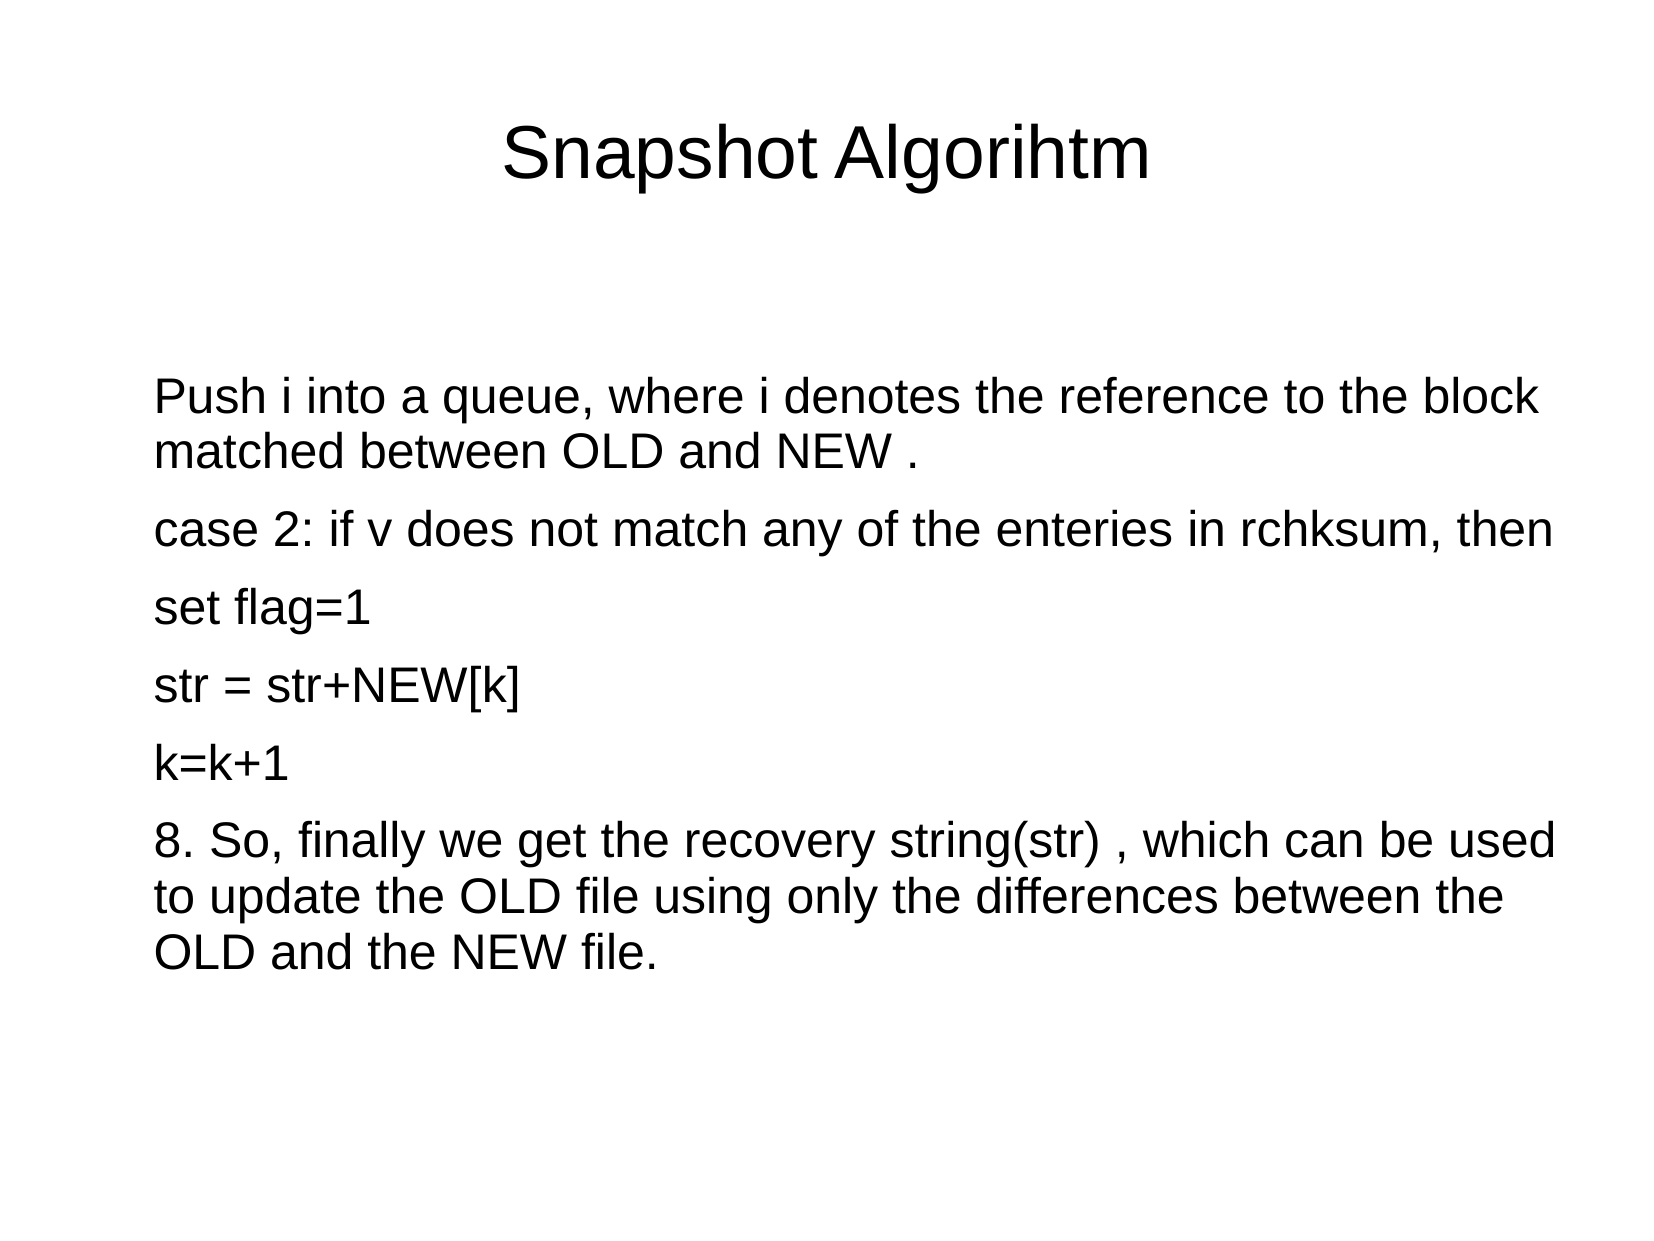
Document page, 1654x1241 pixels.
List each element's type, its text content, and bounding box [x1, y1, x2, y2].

list Push i into a queue, where i denotes the reference to the block matched between OLD and NEW . case 2: if v does not match any of the enteries in rchksum, then set flag=1 str = str+NEW[k] k=k+1 8. So, finally we get the recovery string(str) , which can be used to update the OLD file using only the differences between the OLD and the NEW file. [82, 290, 1571, 1010]
title Snapshot Algorihtm [82, 49, 1571, 257]
